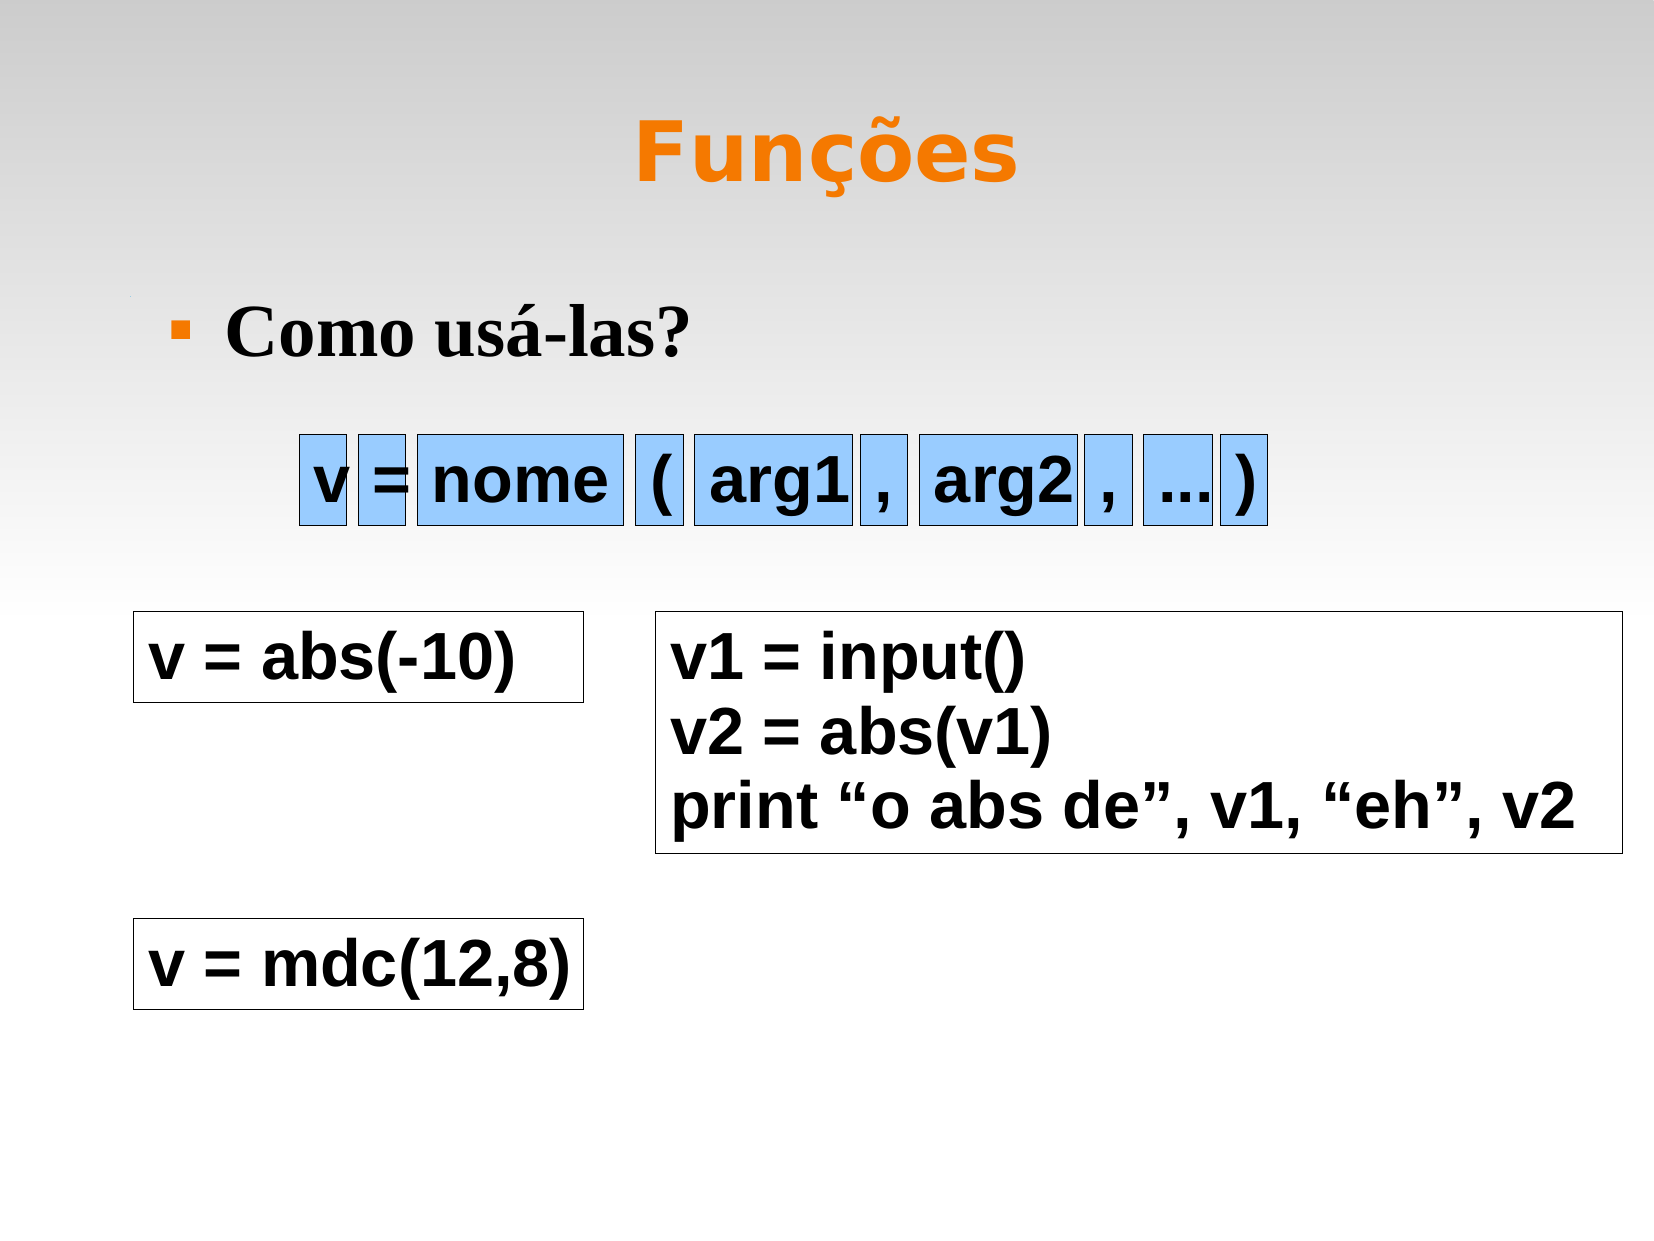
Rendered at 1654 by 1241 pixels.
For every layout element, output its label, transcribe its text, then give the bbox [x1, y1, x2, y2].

text_box ) [1220, 434, 1268, 526]
text_box v [299, 434, 347, 526]
text_box = [358, 434, 406, 526]
text_box arg2 [919, 434, 1078, 526]
text_box nome [417, 434, 624, 526]
text_box ( [635, 434, 684, 526]
text_box ... [1143, 434, 1213, 526]
text_box v = mdc(12,8) [133, 918, 584, 1010]
text_box , [1084, 434, 1133, 526]
text_box arg1 [694, 434, 853, 526]
text_box v = abs(-10) [133, 611, 584, 703]
title Funções [82, 49, 1571, 257]
text_box , [860, 434, 908, 526]
list Como usá-las? [82, 290, 1571, 1109]
text_box v1 = input() v2 = abs(v1) print “o abs de”, v1, “eh”, v2 [655, 611, 1623, 854]
